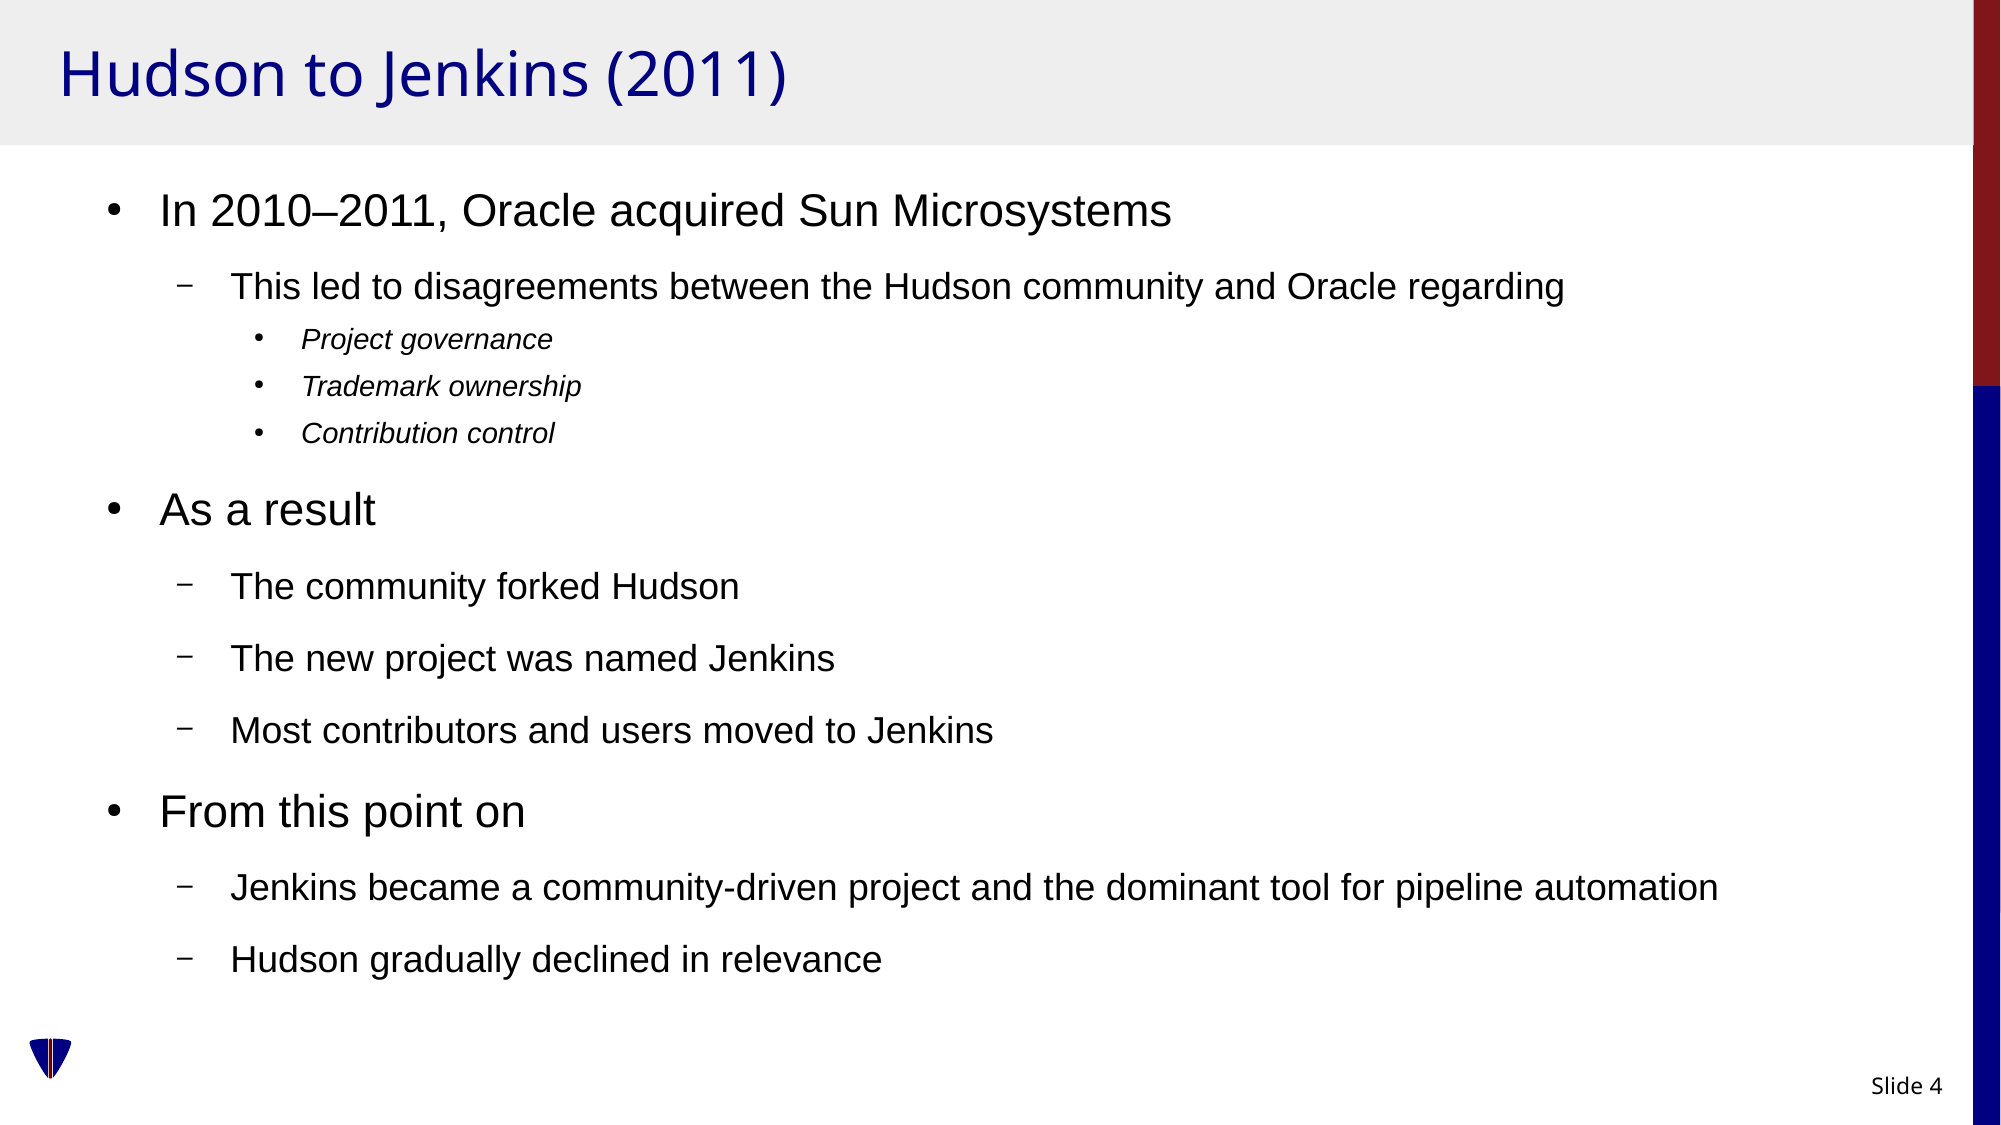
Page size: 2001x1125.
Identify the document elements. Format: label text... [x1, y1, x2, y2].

title Hudson to Jenkins (2011) [0, 0, 1974, 146]
list In 2010–2011, Oracle acquired Sun Microsystems This led to disagreements between the Hudson community and Oracle regarding Project governance Trademark ownership Contribution control As a result The community forked Hudson The new project was named Jenkins Most contributors and users moved to Jenkins From this point on Jenkins became a community-driven project and the dominant tool for pipeline automation Hudson gradually declined in relevance [88, 177, 1802, 1034]
